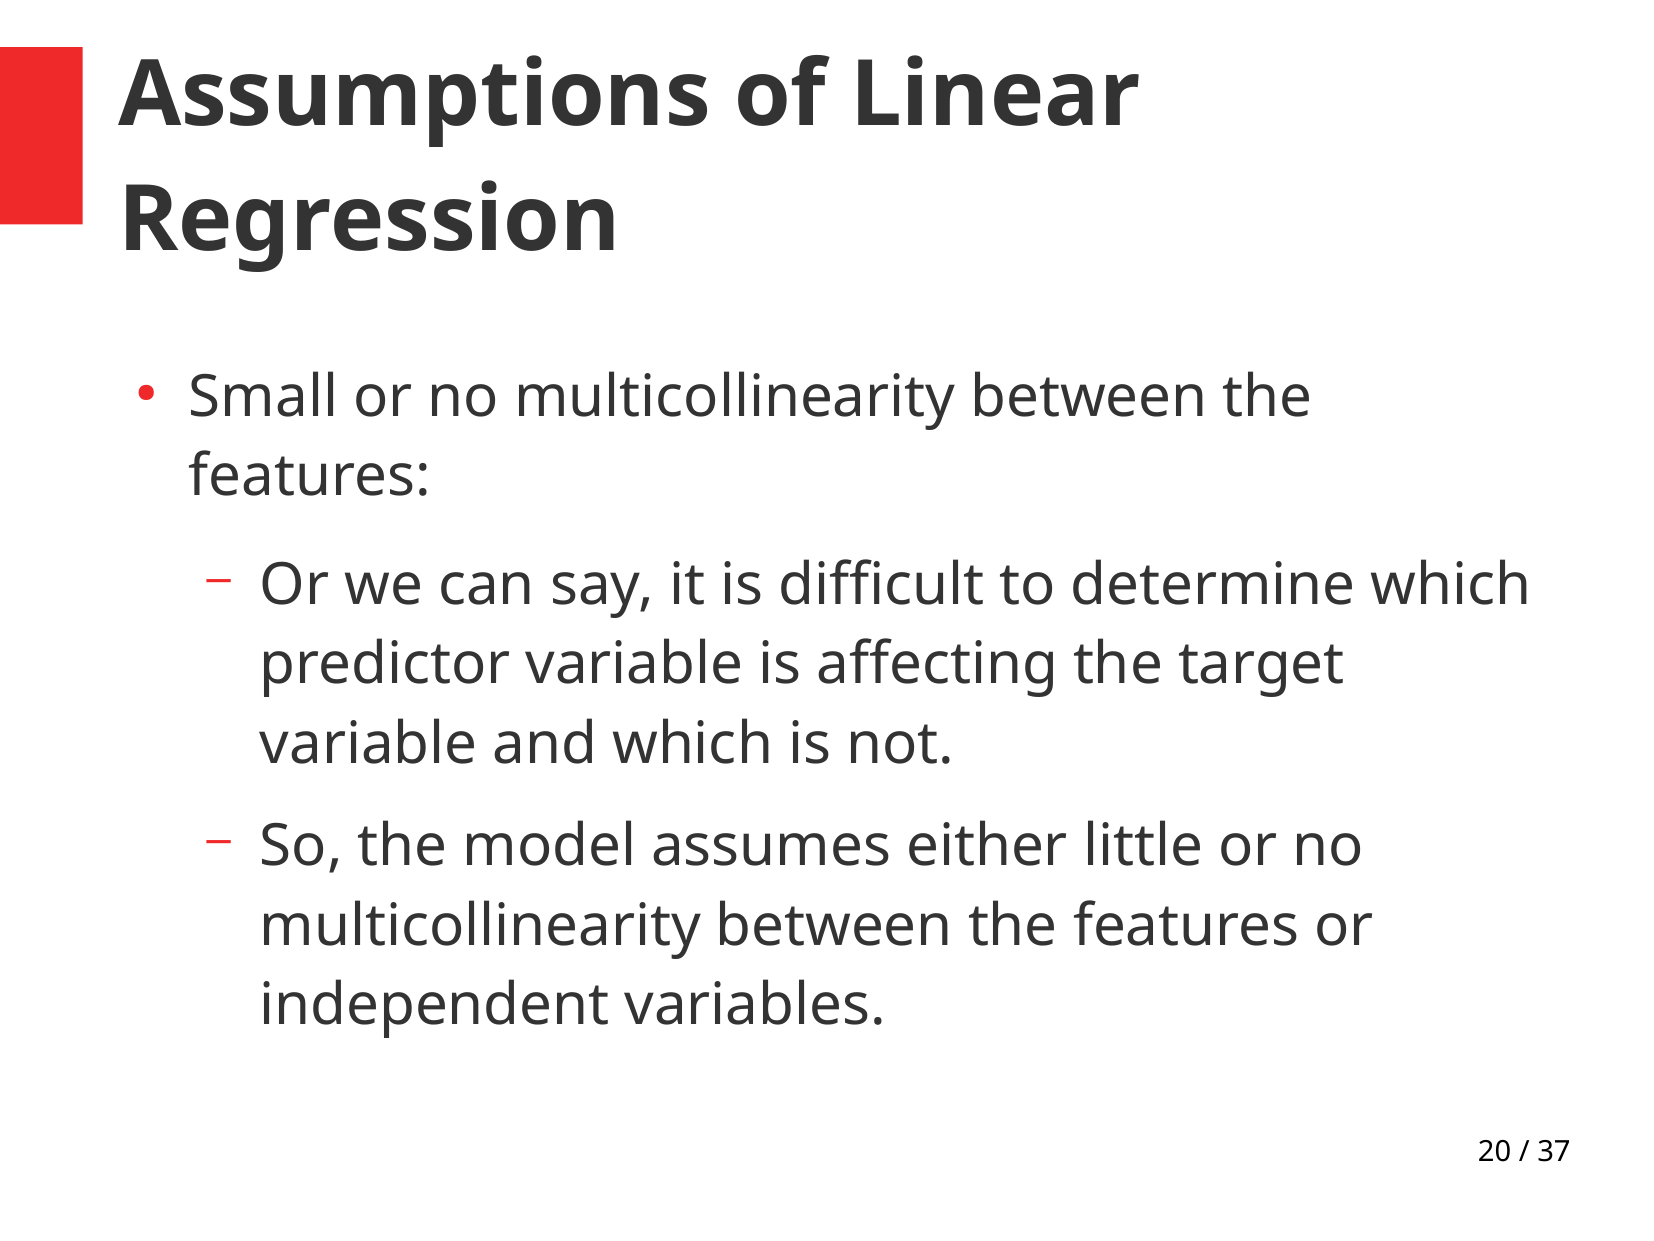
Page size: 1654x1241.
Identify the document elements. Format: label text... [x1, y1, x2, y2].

list Small or no multicollinearity between the features: Or we can say, it is difficult to determine which predictor variable is affecting the target variable and which is not. So, the model assumes either little or no multicollinearity between the features or independent variables. [118, 354, 1536, 1074]
title Assumptions of Linear Regression [118, 28, 1571, 278]
